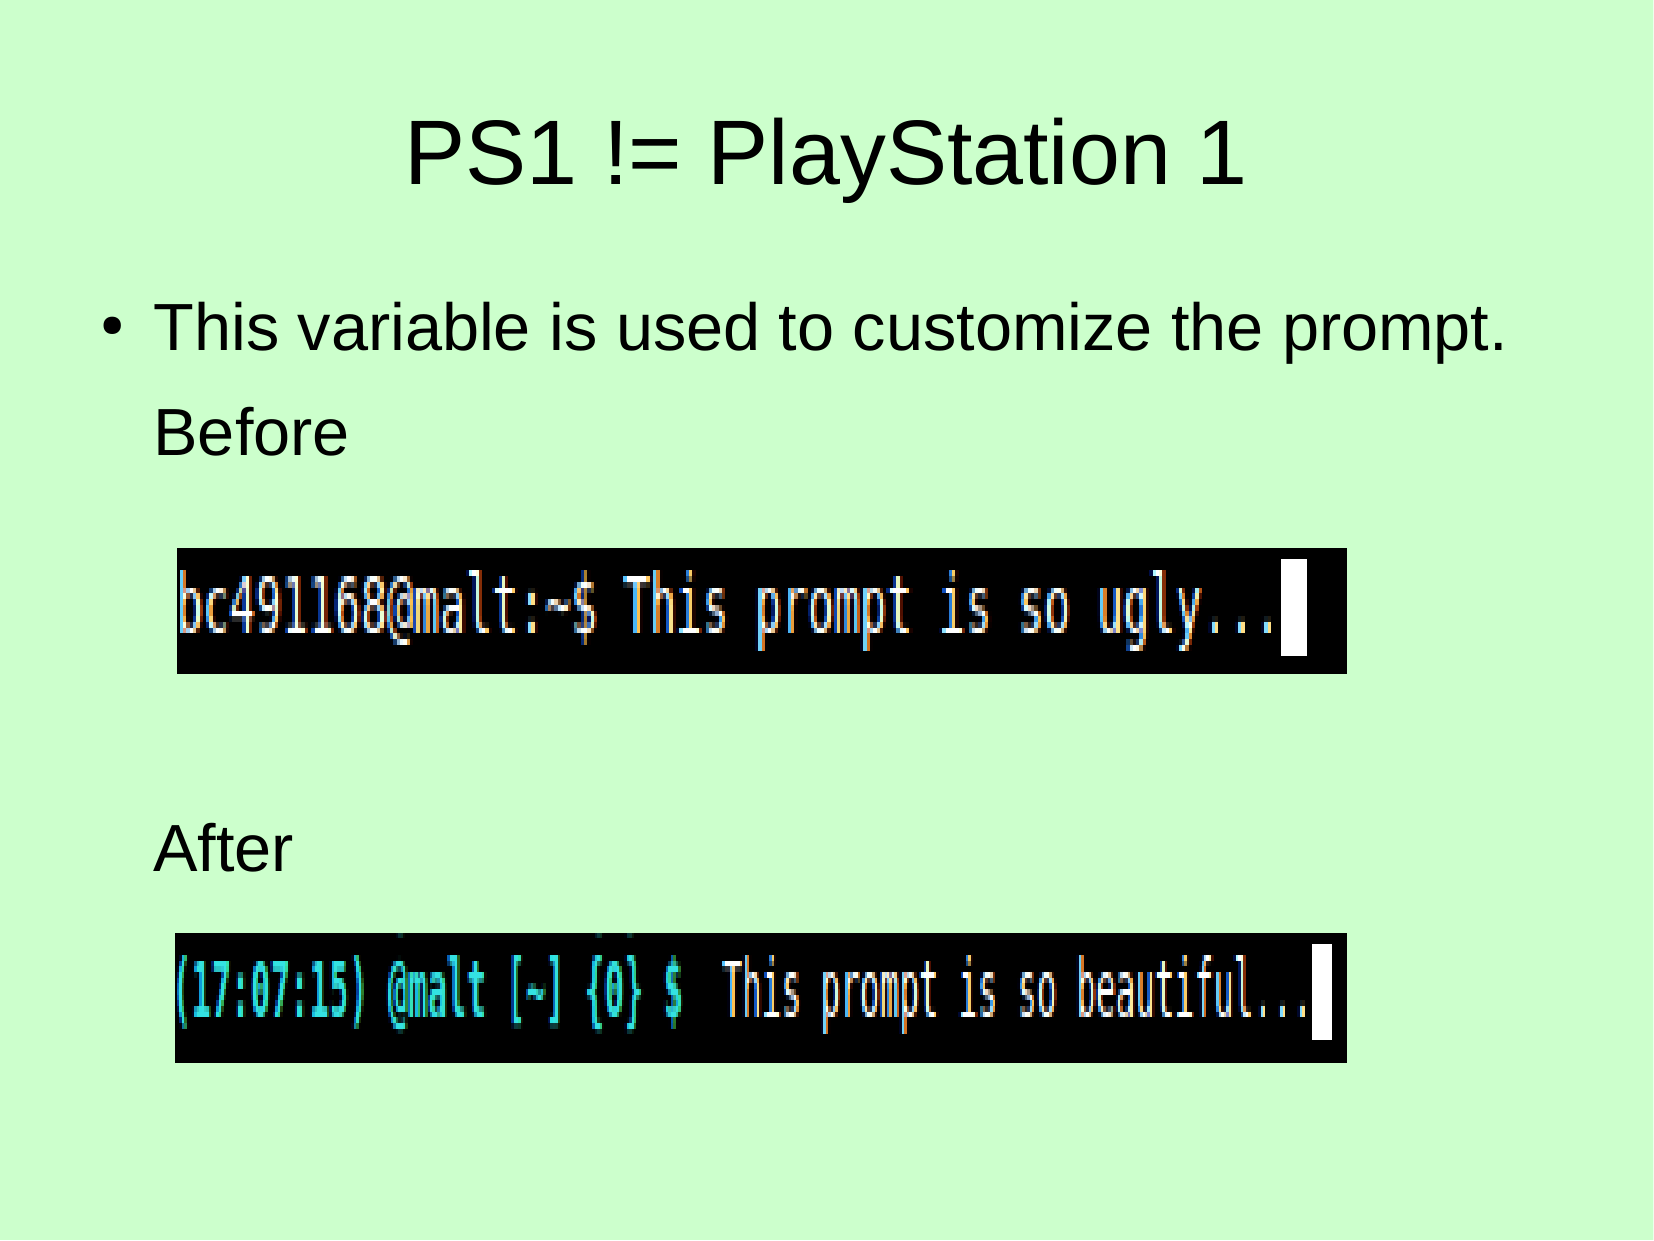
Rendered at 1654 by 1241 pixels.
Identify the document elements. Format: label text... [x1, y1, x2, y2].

picture [175, 933, 1347, 1063]
picture [177, 548, 1347, 674]
list This variable is used to customize the prompt. Before After [82, 290, 1571, 1010]
title PS1 != PlayStation 1 [82, 49, 1571, 257]
